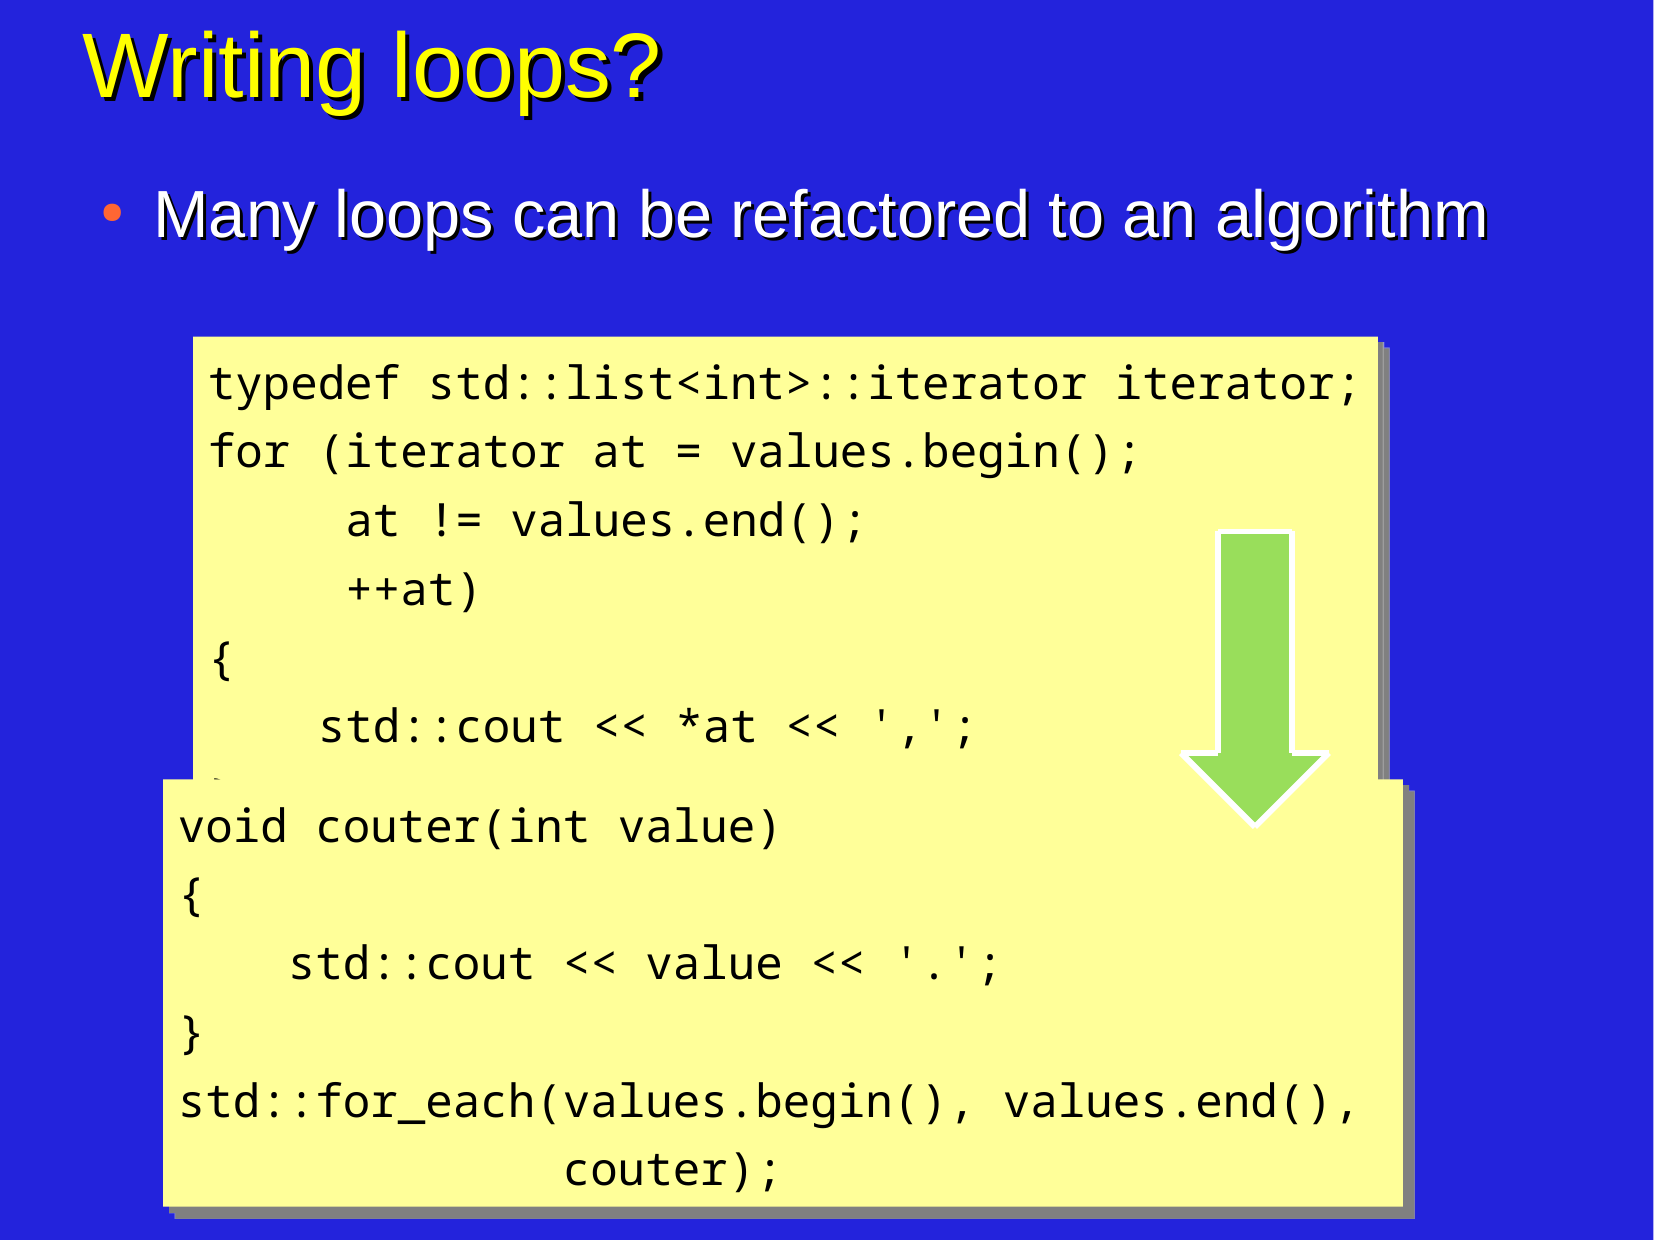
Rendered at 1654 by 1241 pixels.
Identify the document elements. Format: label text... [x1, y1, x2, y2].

list Many loops can be refactored to an algorithm [82, 177, 1571, 1182]
text_box void couter(int value) { std::cout << value << '.'; } std::for_each(values.begin(), values.end(), couter); [163, 779, 1403, 1207]
title Writing loops? [82, 2, 1571, 130]
text_box typedef std::list<int>::iterator iterator; for (iterator at = values.begin(); at != values.end(); ++at) { std::cout << *at << ','; } [193, 336, 1378, 779]
text_box [1181, 531, 1329, 827]
